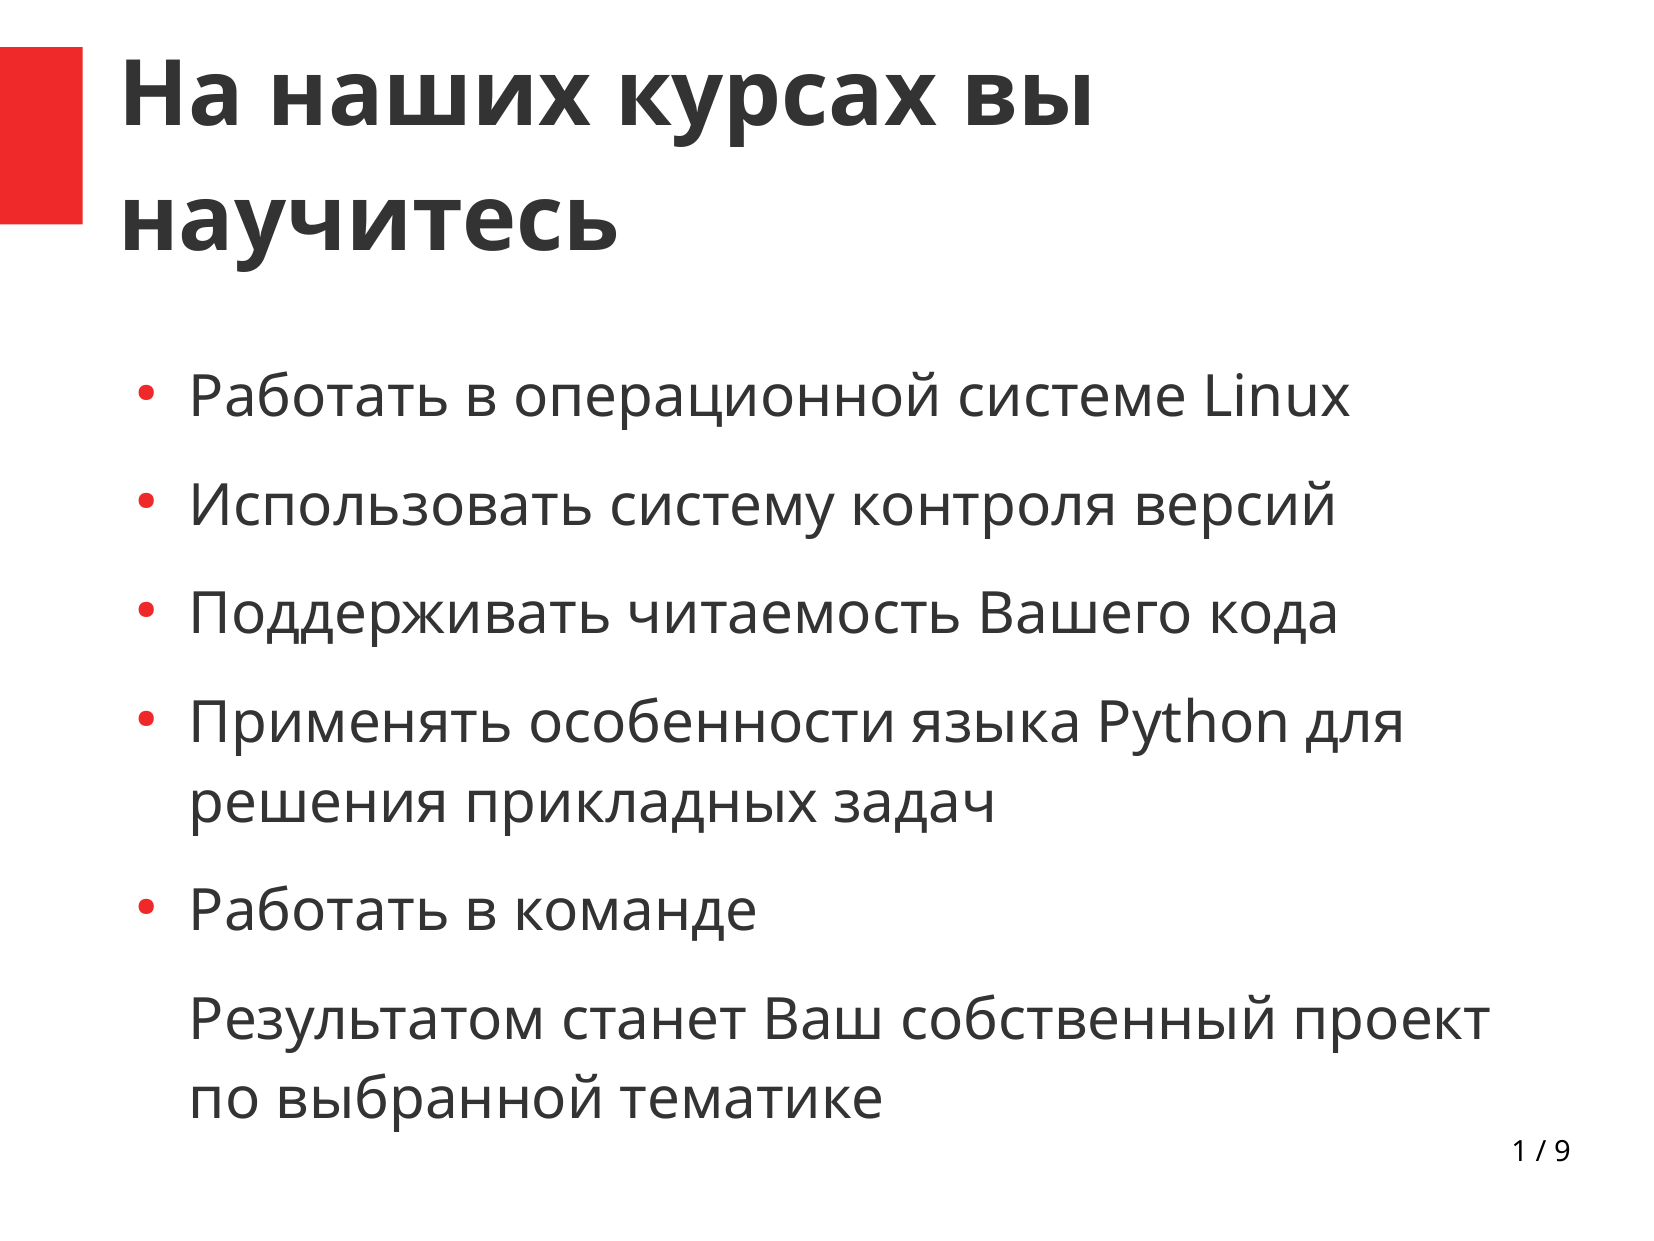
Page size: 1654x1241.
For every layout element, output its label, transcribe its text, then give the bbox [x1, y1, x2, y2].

title На наших курсах вы научитесь [118, 45, 1571, 260]
list Работать в операционной системе Linux Использовать систему контроля версий Поддерживать читаемость Вашего кода Применять особенности языка Python для решения прикладных задач Работать в команде Результатом станет Ваш собственный проект по выбранной тематике [118, 354, 1536, 1074]
